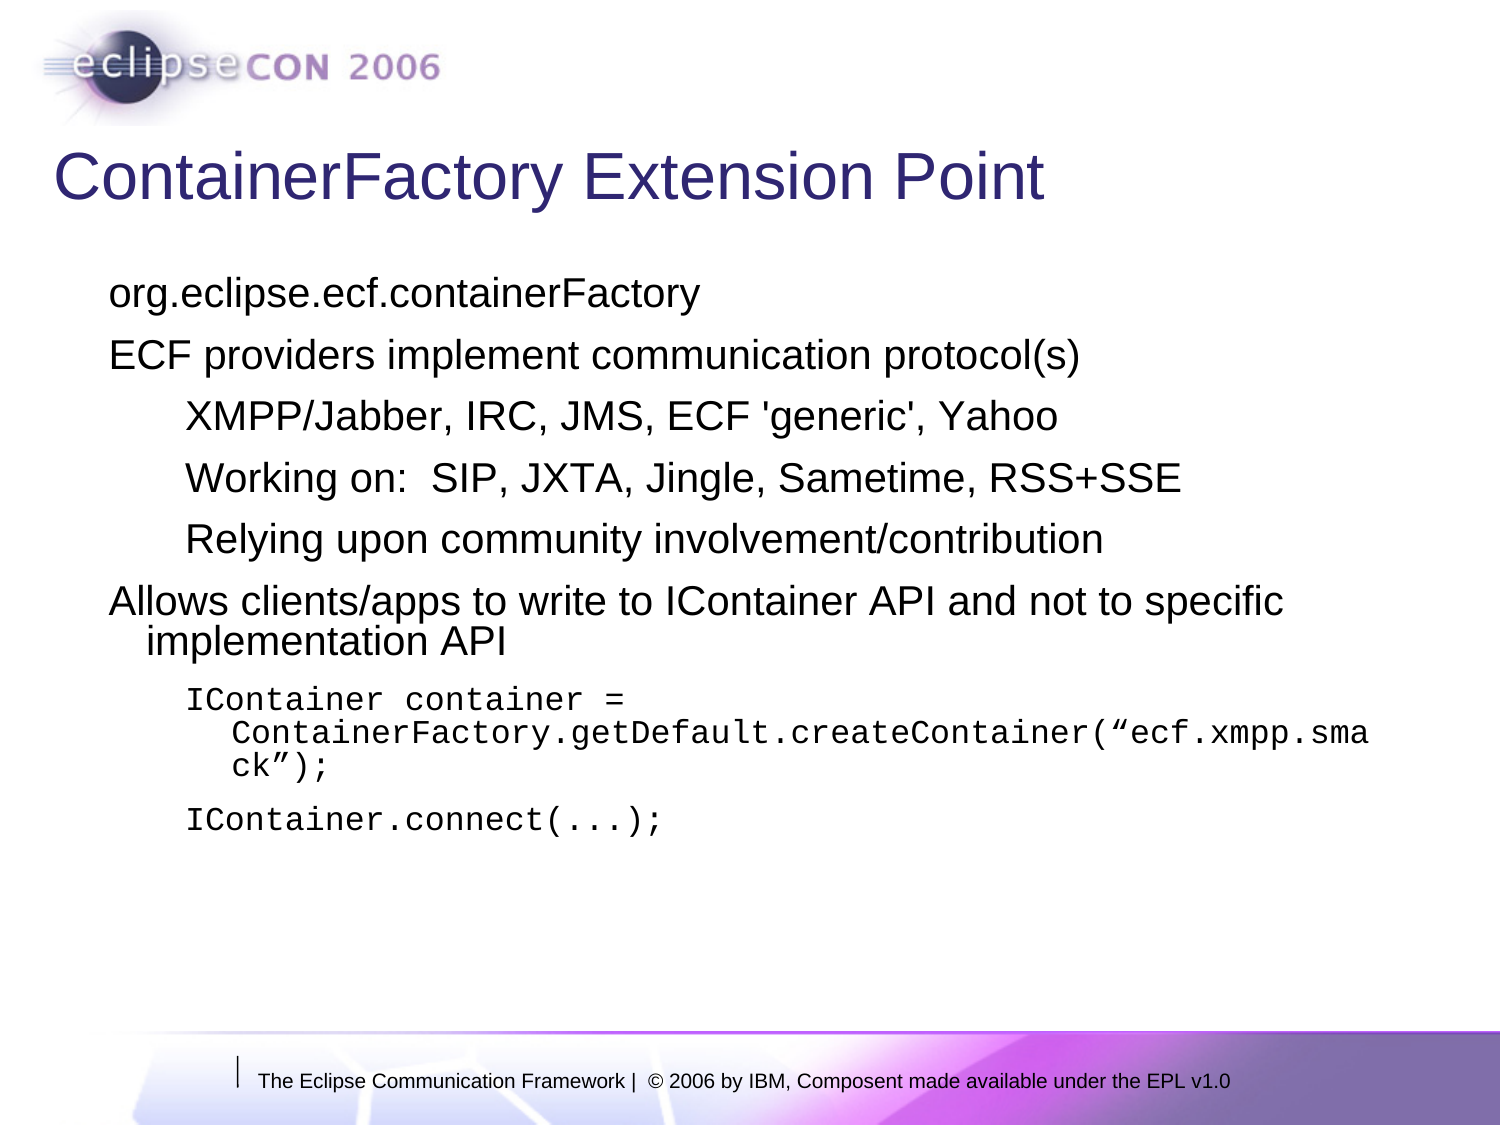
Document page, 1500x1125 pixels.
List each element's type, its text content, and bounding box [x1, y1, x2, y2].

picture [0, 1031, 1500, 1125]
title ContainerFactory Extension Point [53, 140, 1406, 223]
picture [31, 10, 1040, 126]
list org.eclipse.ecf.containerFactory ECF providers implement communication protocol(s) XMPP/Jabber, IRC, JMS, ECF 'generic', Yahoo Working on: SIP, JXTA, Jingle, Sametime, RSS+SSE Relying upon community involvement/contribution Allows clients/apps to write to IContainer API and not to specific implementation API IContainer container = ContainerFactory.getDefault.createContainer(“ecf.xmpp.smack”); IContainer.connect(...); [108, 275, 1378, 1029]
